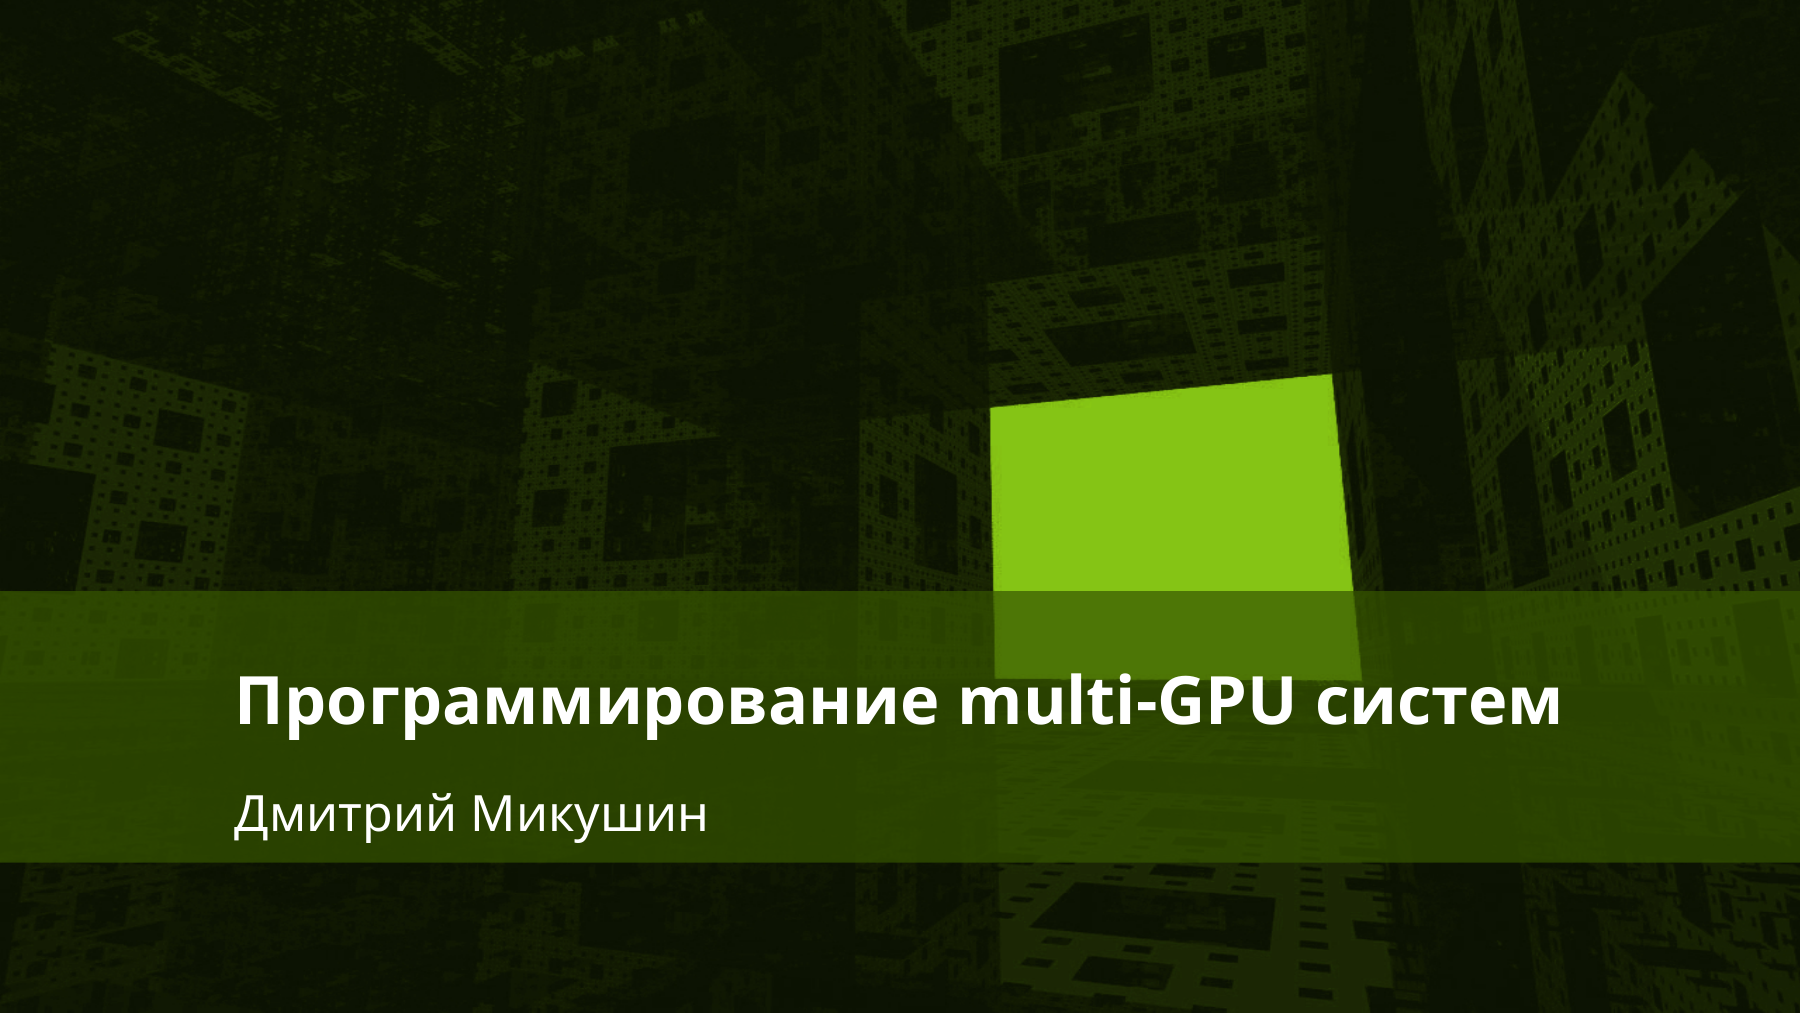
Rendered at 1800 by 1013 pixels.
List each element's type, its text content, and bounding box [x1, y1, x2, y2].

text_box Программирование multi-GPU систем Дмитрий Микушин [0, 591, 1800, 863]
picture [0, 0, 1800, 591]
picture [0, 863, 1800, 1013]
